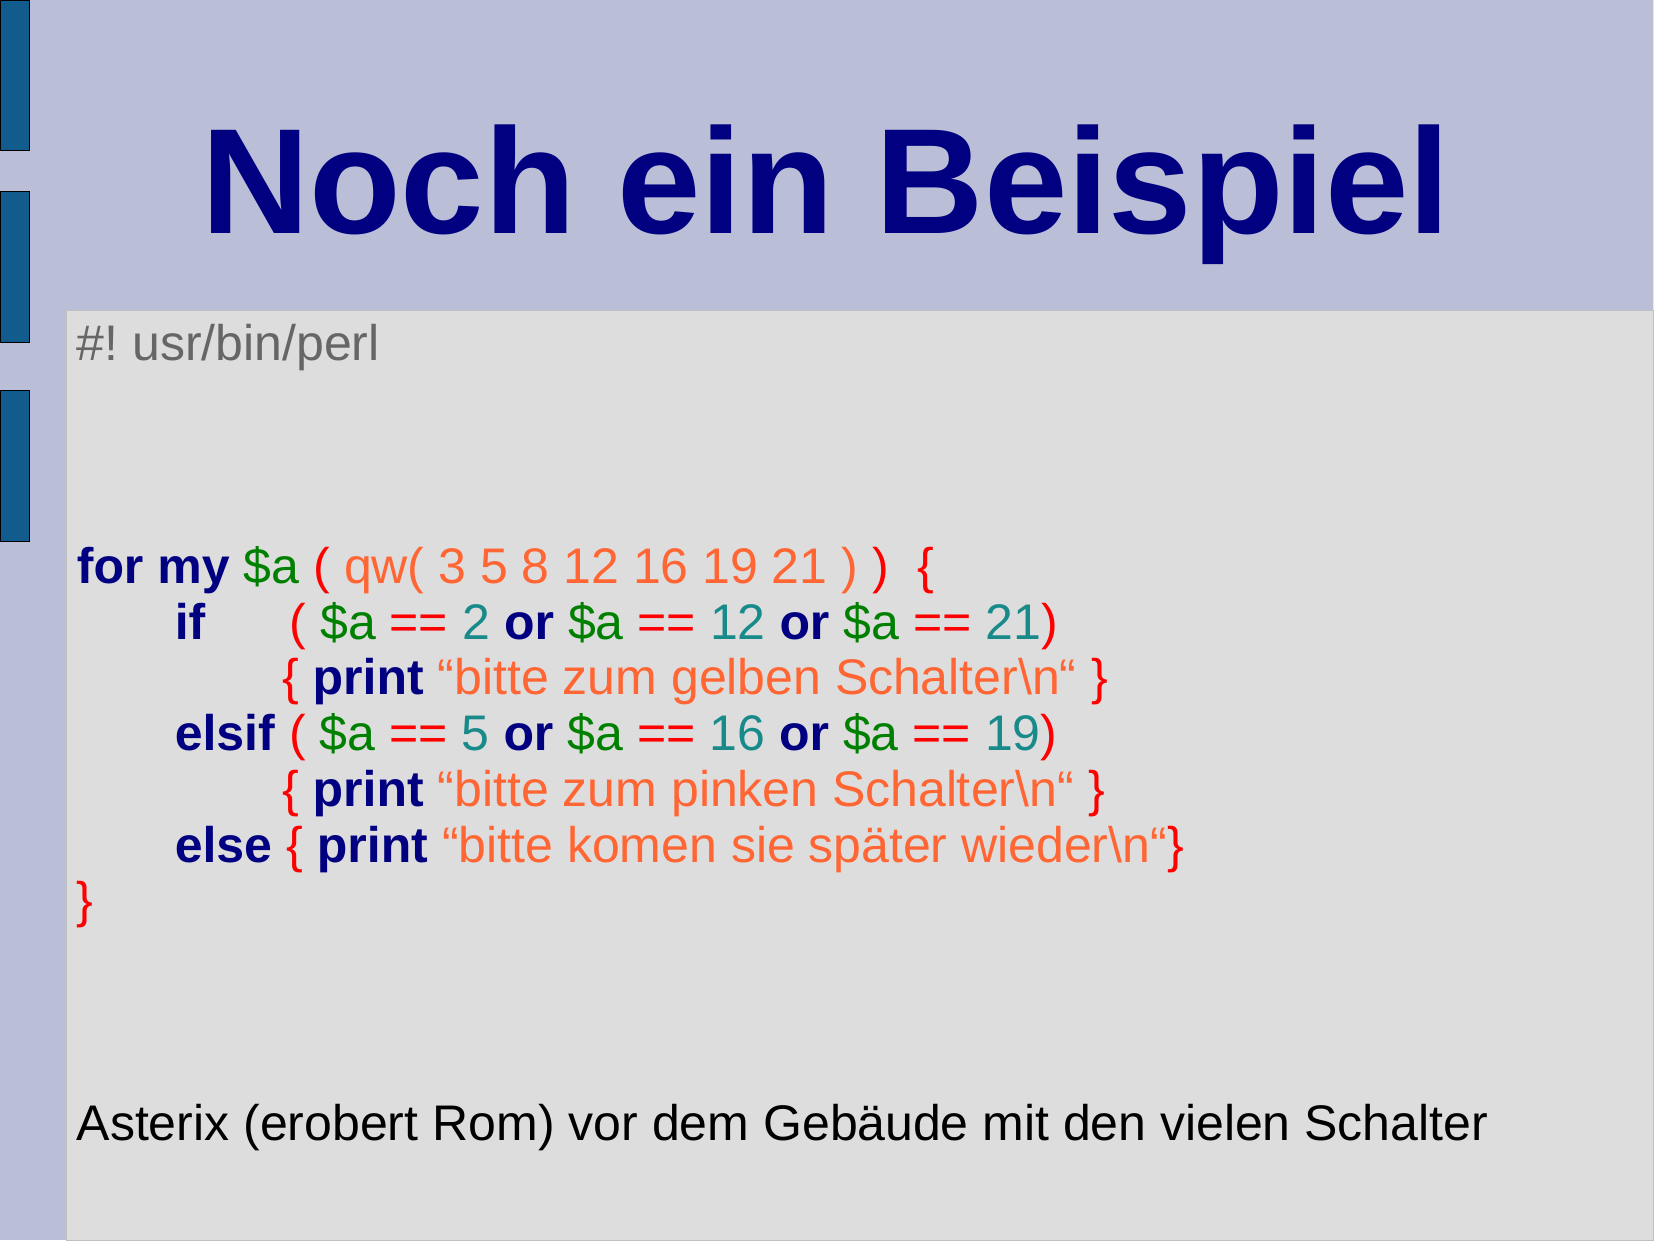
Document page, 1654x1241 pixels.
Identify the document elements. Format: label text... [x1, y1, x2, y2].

title Noch ein Beispiel [59, 78, 1595, 286]
list #! usr/bin/perl for my $a ( qw( 3 5 8 12 16 19 21 ) ) { if ( $a == 2 or $a == 12 or $a == 21) { print “bitte zum gelben Schalter\n“ } elsif ( $a == 5 or $a == 16 or $a == 19) { print “bitte zum pinken Schalter\n“ } else { print “bitte komen sie später wieder\n“} } Asterix (erobert Rom) vor dem Gebäude mit den vielen Schalter [76, 315, 1654, 1182]
